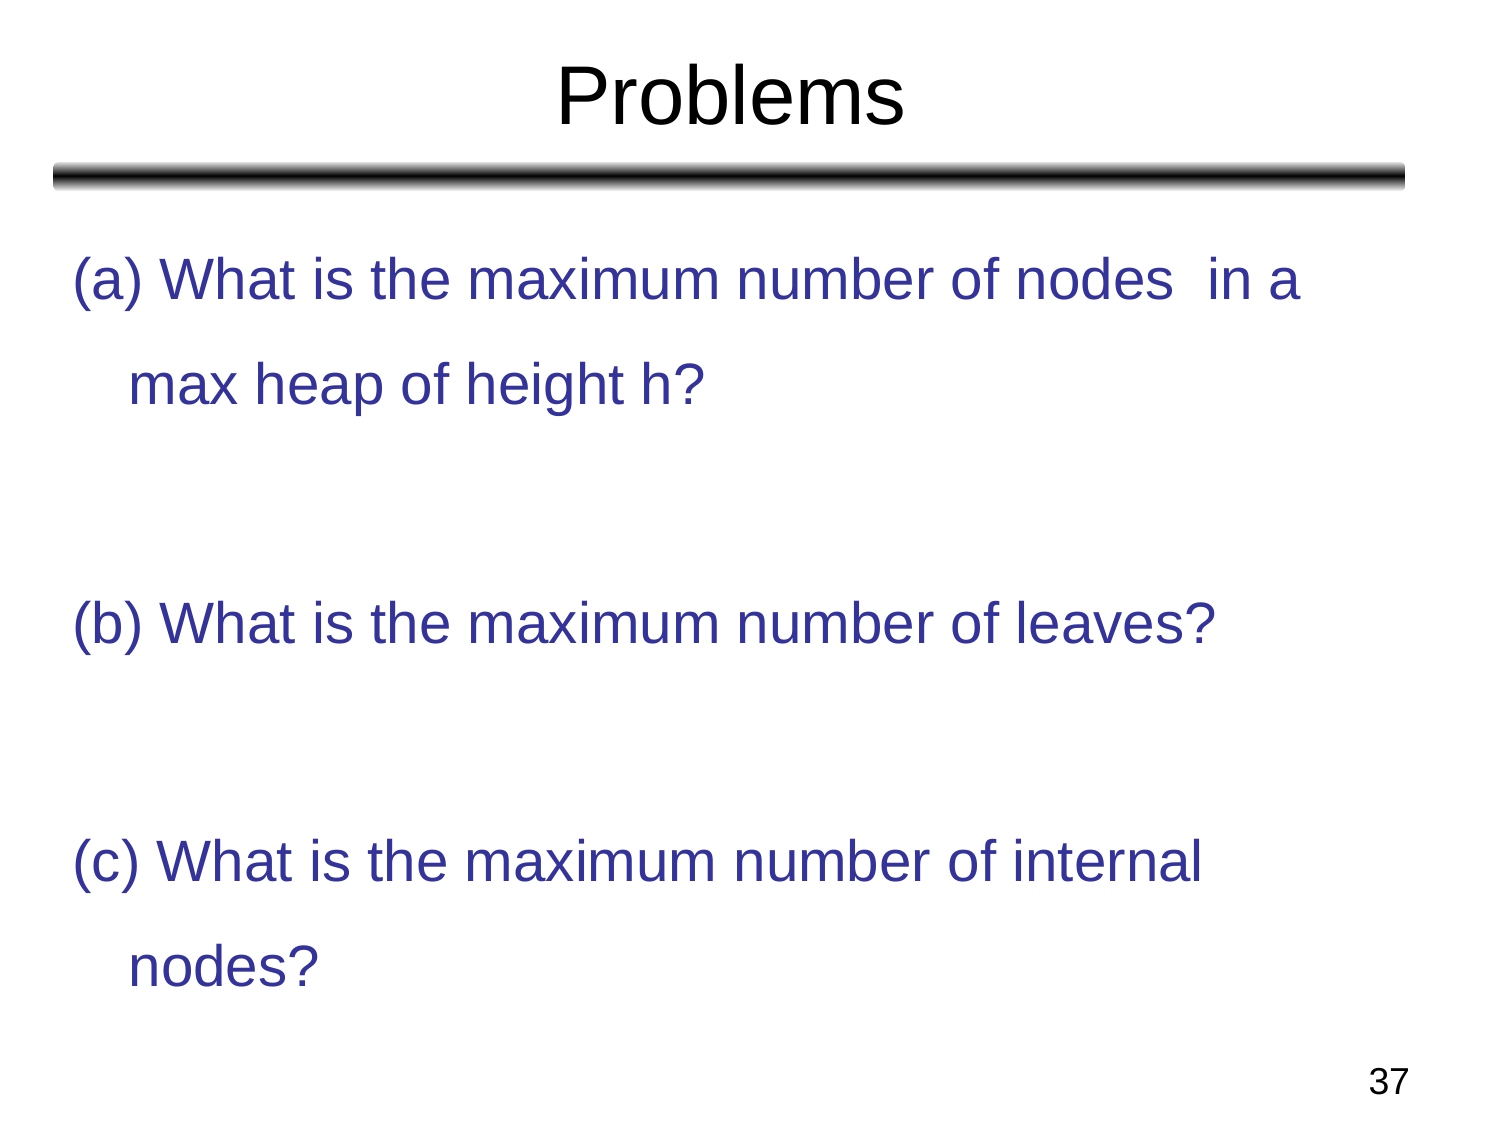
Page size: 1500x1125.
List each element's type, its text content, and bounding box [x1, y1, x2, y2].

title Problems [55, 16, 1406, 166]
list (a) What is the maximum number of nodes in a max heap of height h? (b) What is the maximum number of leaves? (c) What is the maximum number of internal nodes? [57, 199, 1408, 1032]
